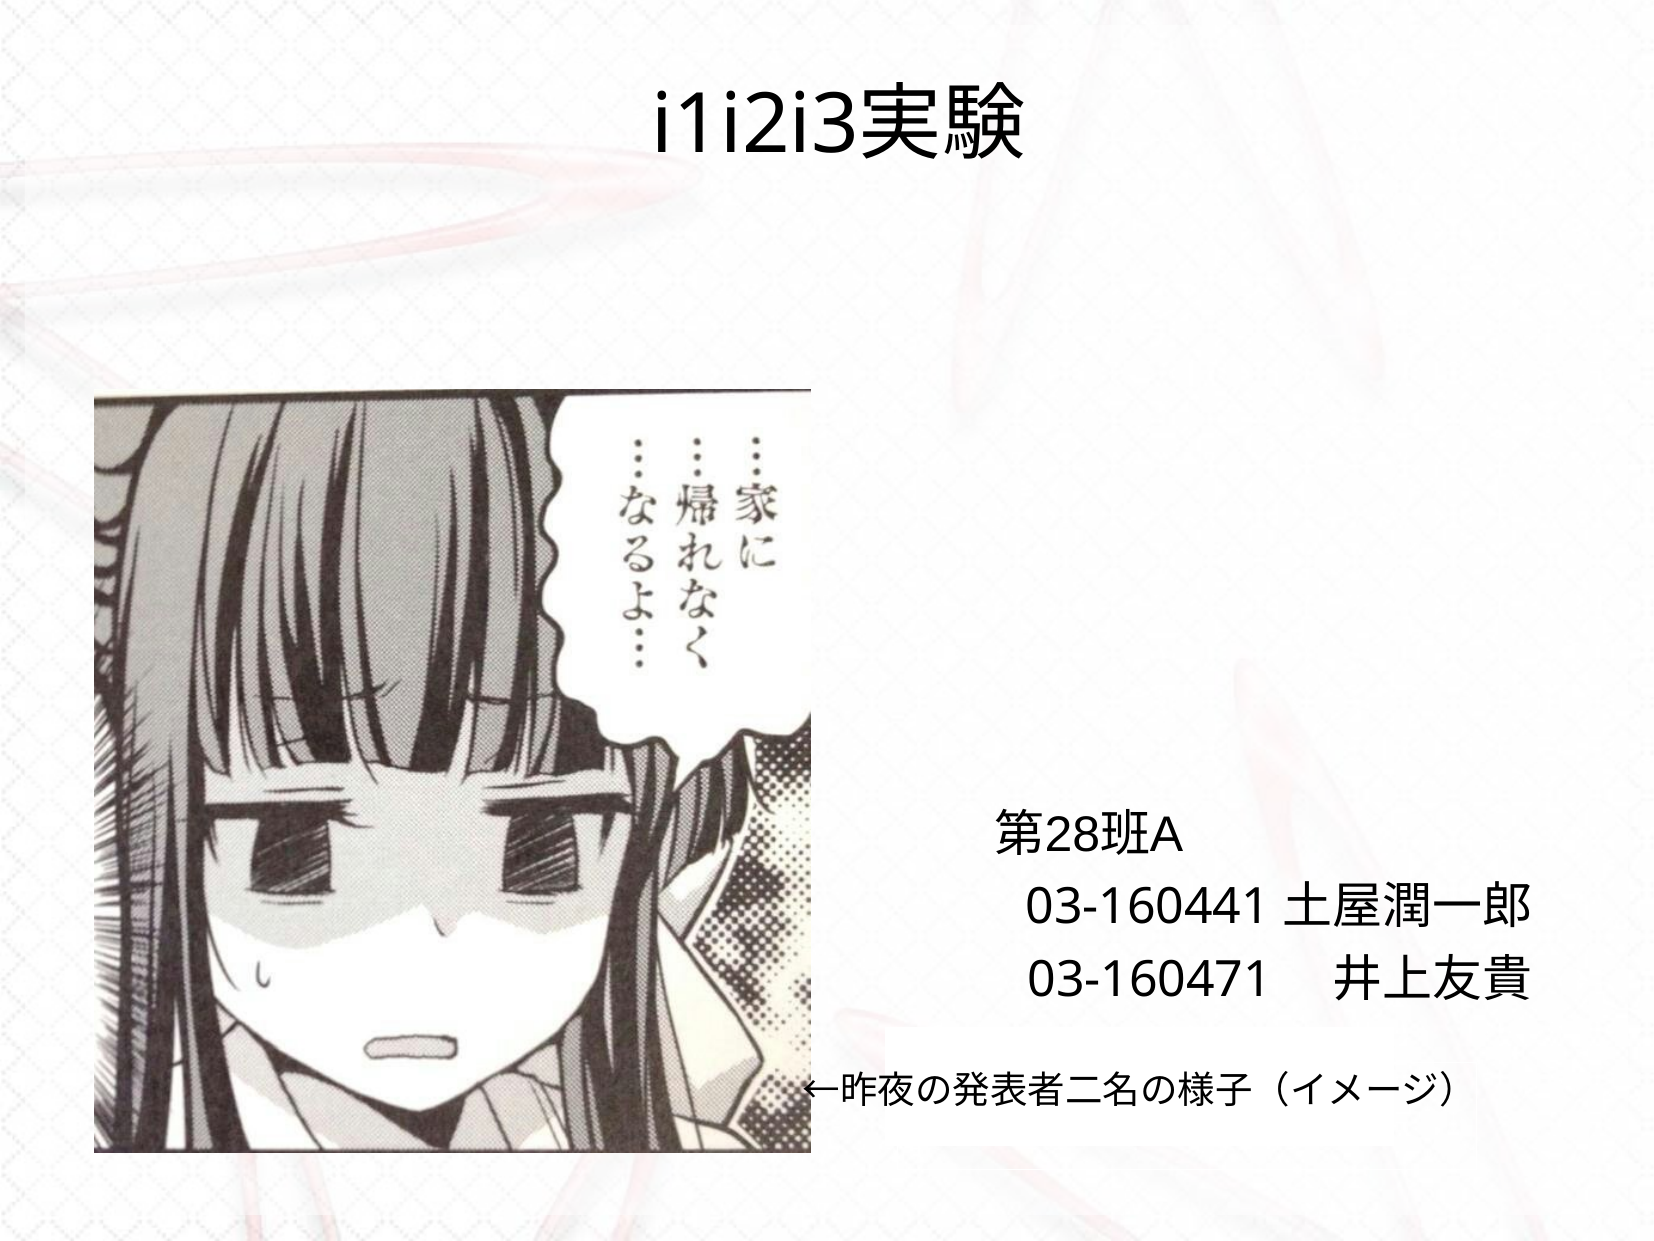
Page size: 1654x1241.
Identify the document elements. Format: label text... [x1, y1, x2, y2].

text_box ←昨夜の発表者二名の様子（イメージ） [885, 1027, 1394, 1146]
subtitle i1i2i3実験 第28班A 03-160441 土屋潤一郎 03-160471 井上友貴 [898, 1063, 1476, 1151]
subtitle i1i2i3実験 第28班A 03-160441 土屋潤一郎 03-160471 井上友貴 [94, 68, 1583, 1151]
picture [0, 0, 1654, 1241]
